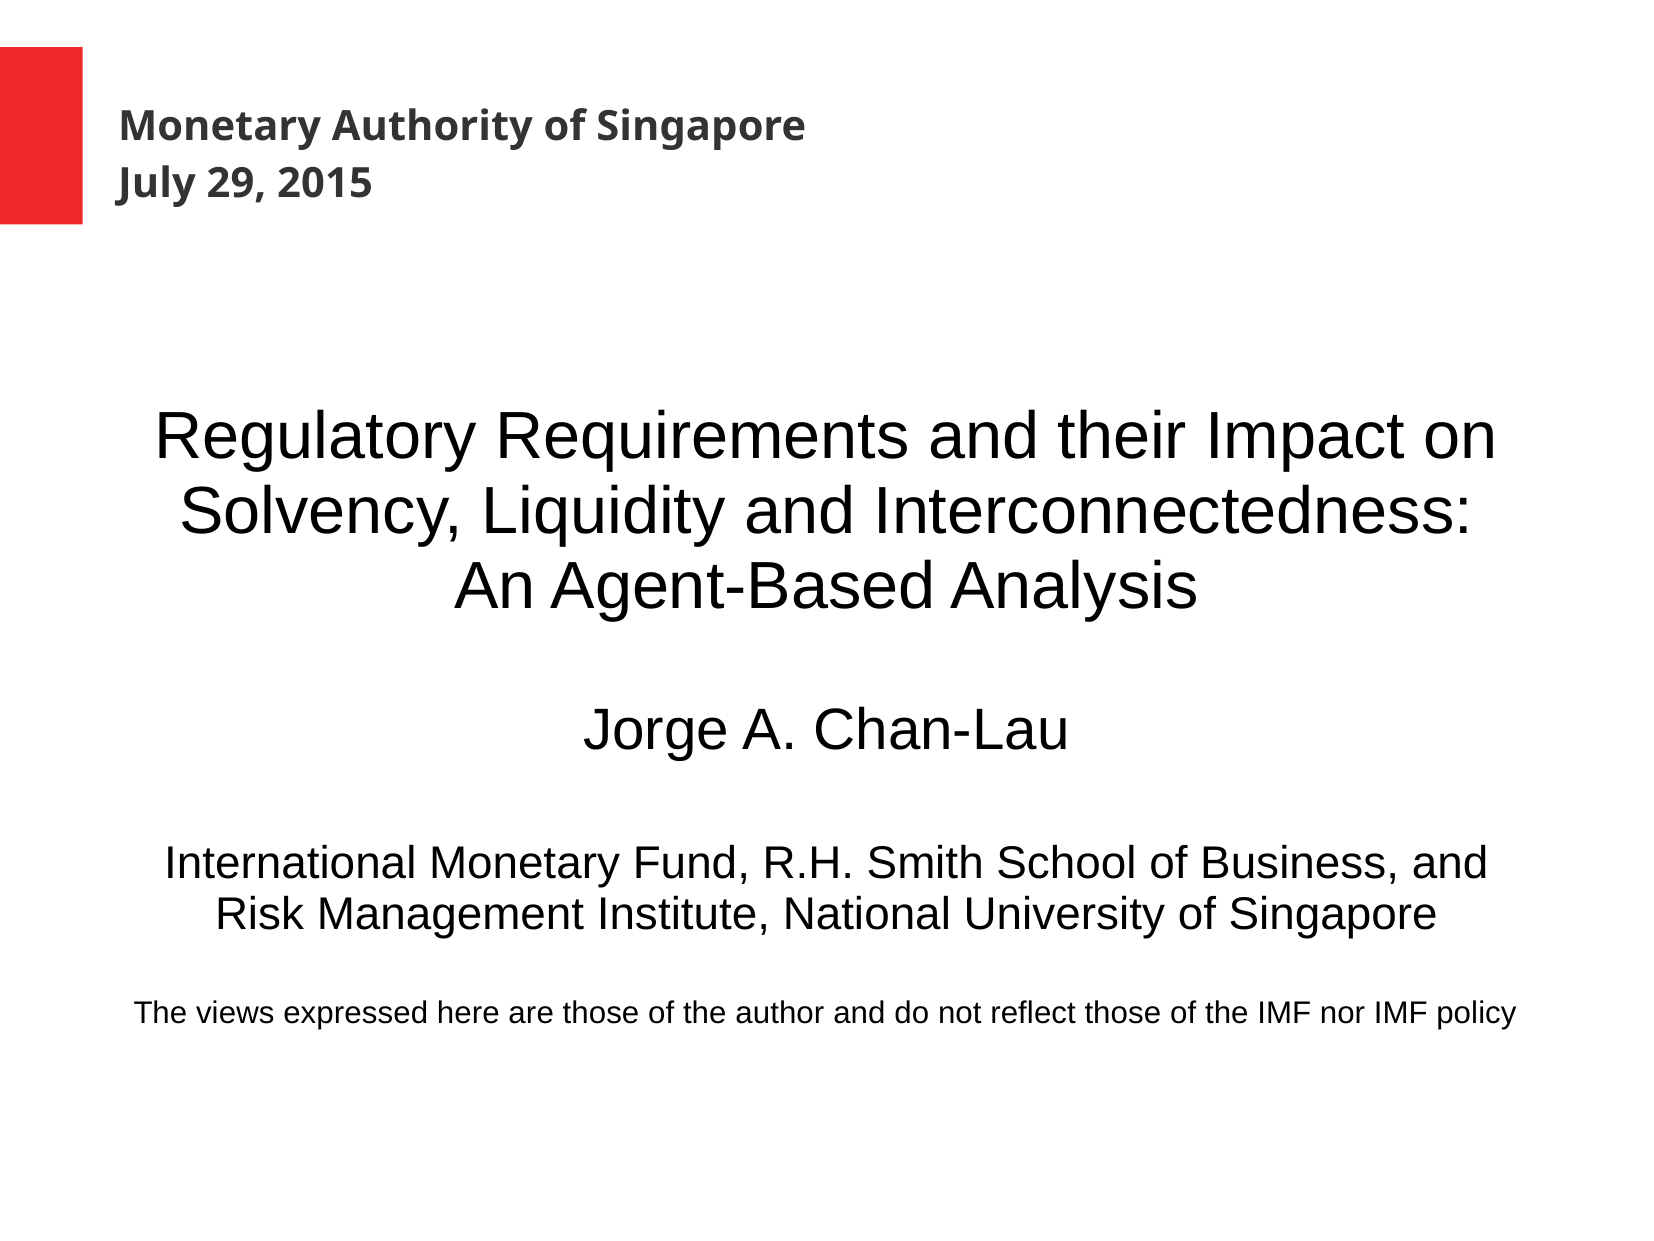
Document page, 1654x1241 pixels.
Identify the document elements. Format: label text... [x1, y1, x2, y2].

subtitle Regulatory Requirements and their Impact on Solvency, Liquidity and Interconnectedness: An Agent-Based Analysis Jorge A. Chan-Lau International Monetary Fund, R.H. Smith School of Business, and Risk Management Institute, National University of Singapore The views expressed here are those of the author and do not reflect those of the IMF nor IMF policy [118, 354, 1536, 1074]
title Monetary Authority of Singapore July 29, 2015 [118, 49, 1571, 257]
